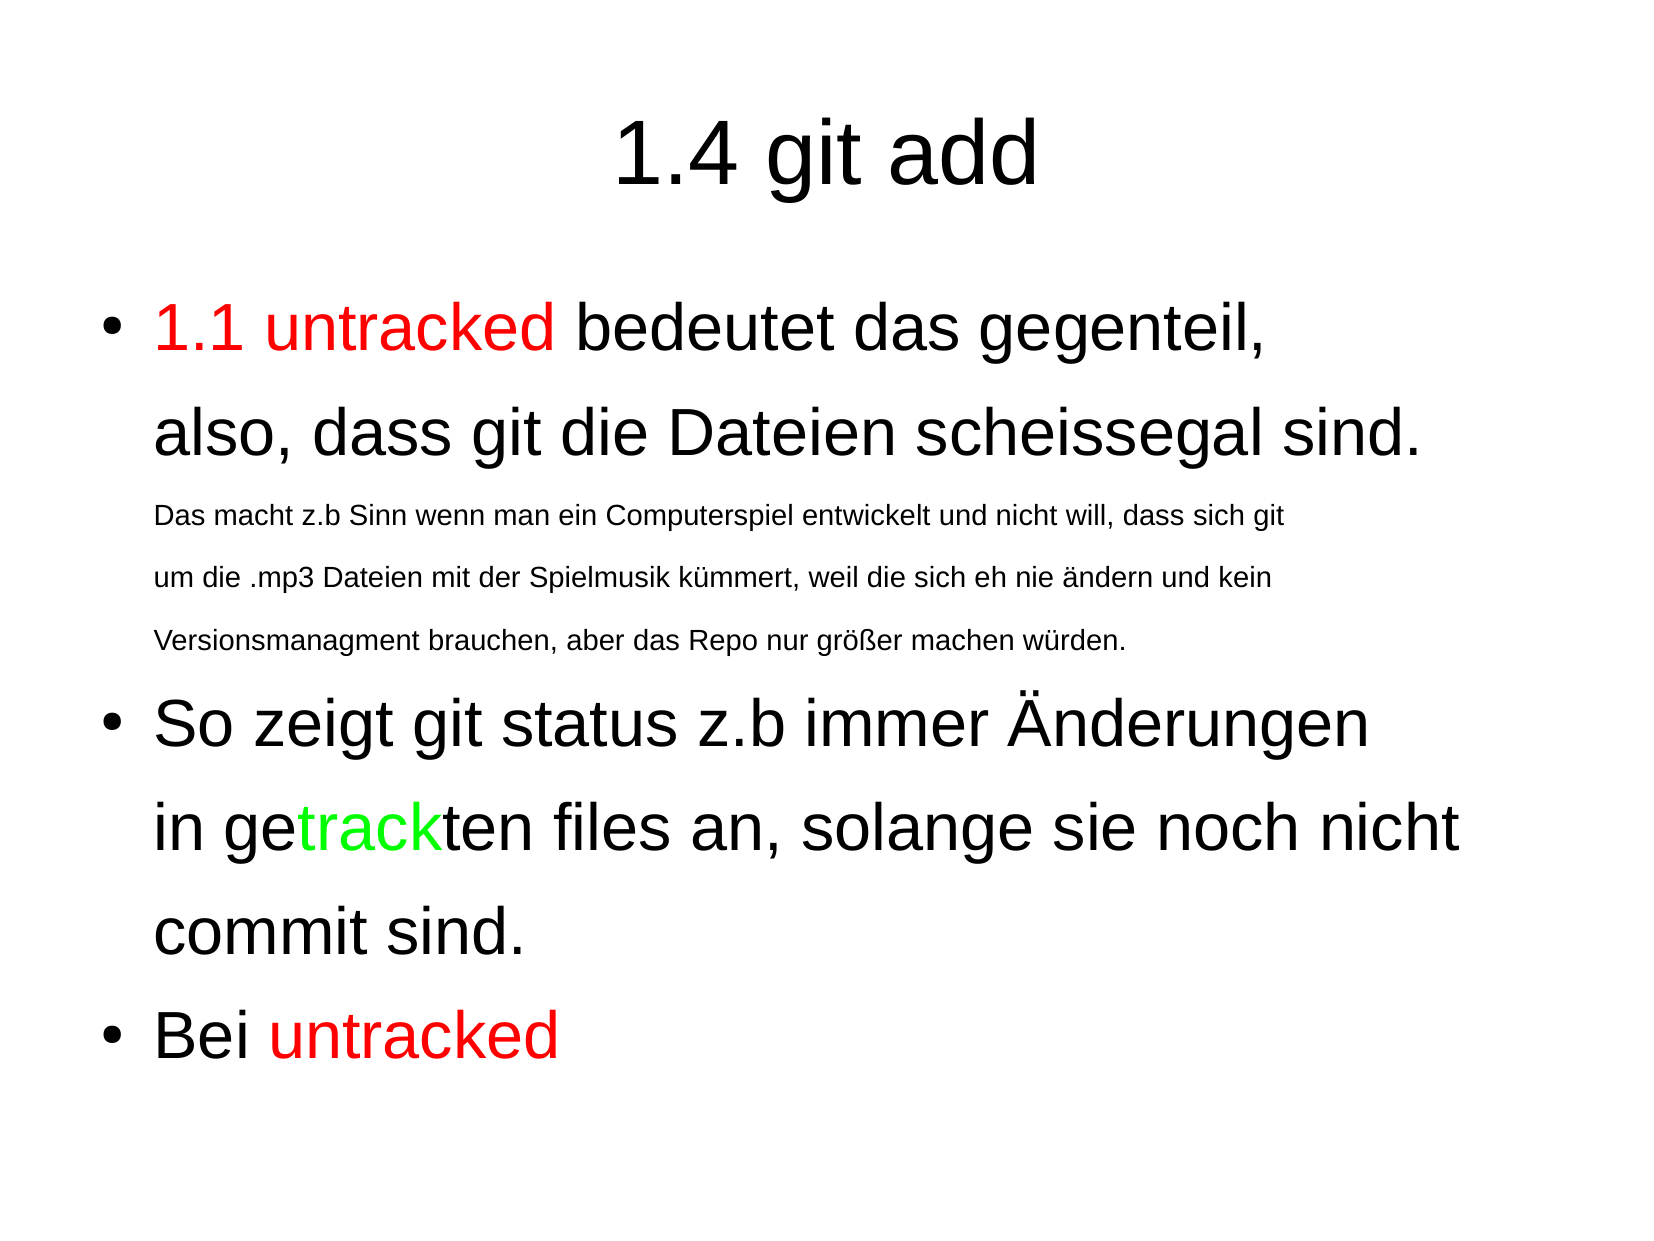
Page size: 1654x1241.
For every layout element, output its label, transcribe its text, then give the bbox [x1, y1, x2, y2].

title 1.4 git add [82, 49, 1571, 257]
list 1.1 untracked bedeutet das gegenteil, also, dass git die Dateien scheissegal sind. Das macht z.b Sinn wenn man ein Computerspiel entwickelt und nicht will, dass sich git um die .mp3 Dateien mit der Spielmusik kümmert, weil die sich eh nie ändern und kein Versionsmanagment brauchen, aber das Repo nur größer machen würden. So zeigt git status z.b immer Änderungen in getrackten files an, solange sie noch nicht commit sind. Bei untracked [82, 290, 1538, 1201]
